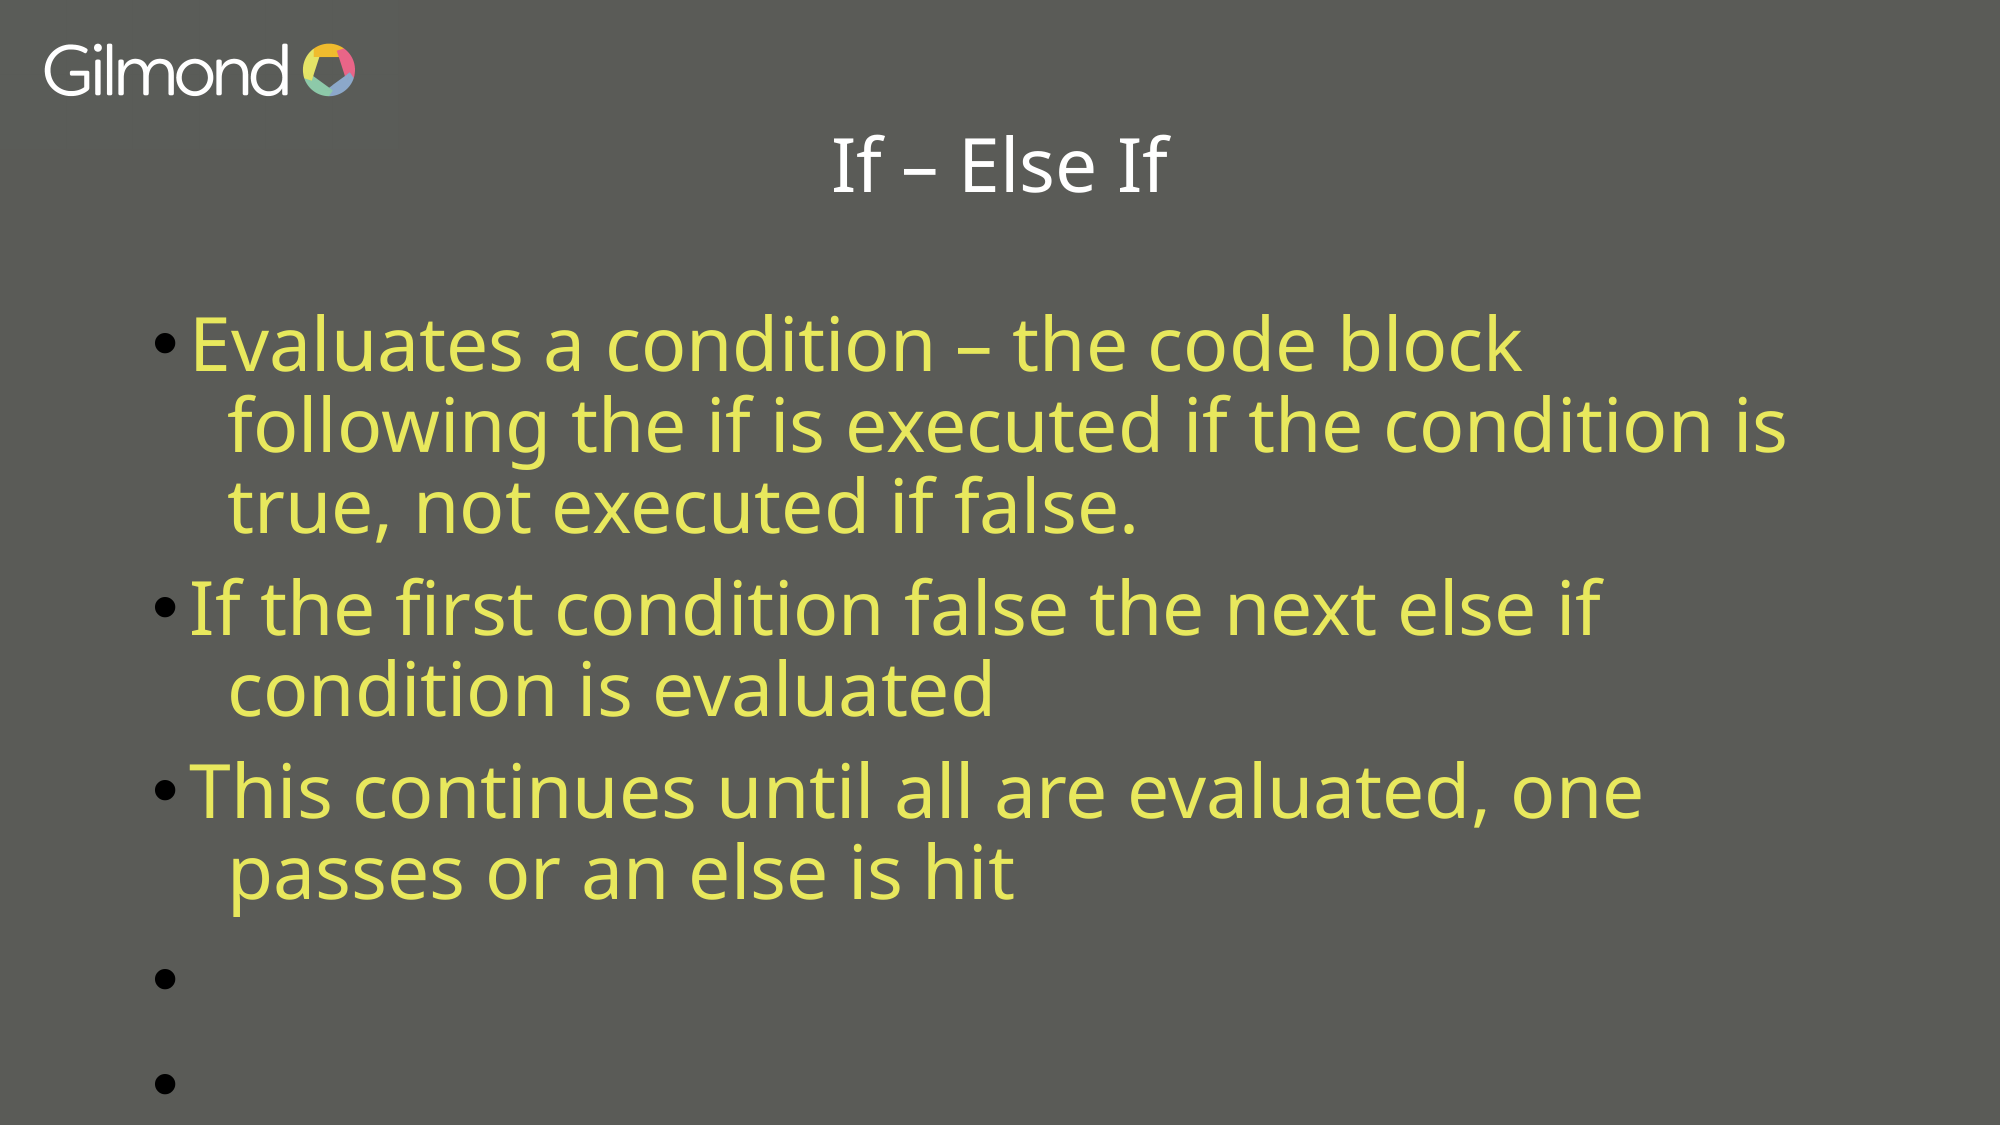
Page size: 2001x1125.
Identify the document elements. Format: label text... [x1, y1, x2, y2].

title If – Else If [137, 59, 1863, 278]
picture [0, 0, 399, 149]
list Evaluates a condition – the code block following the if is executed if the condition is true, not executed if false. If the first condition false the next else if condition is evaluated This continues until all are evaluated, one passes or an else is hit [137, 299, 1863, 1014]
